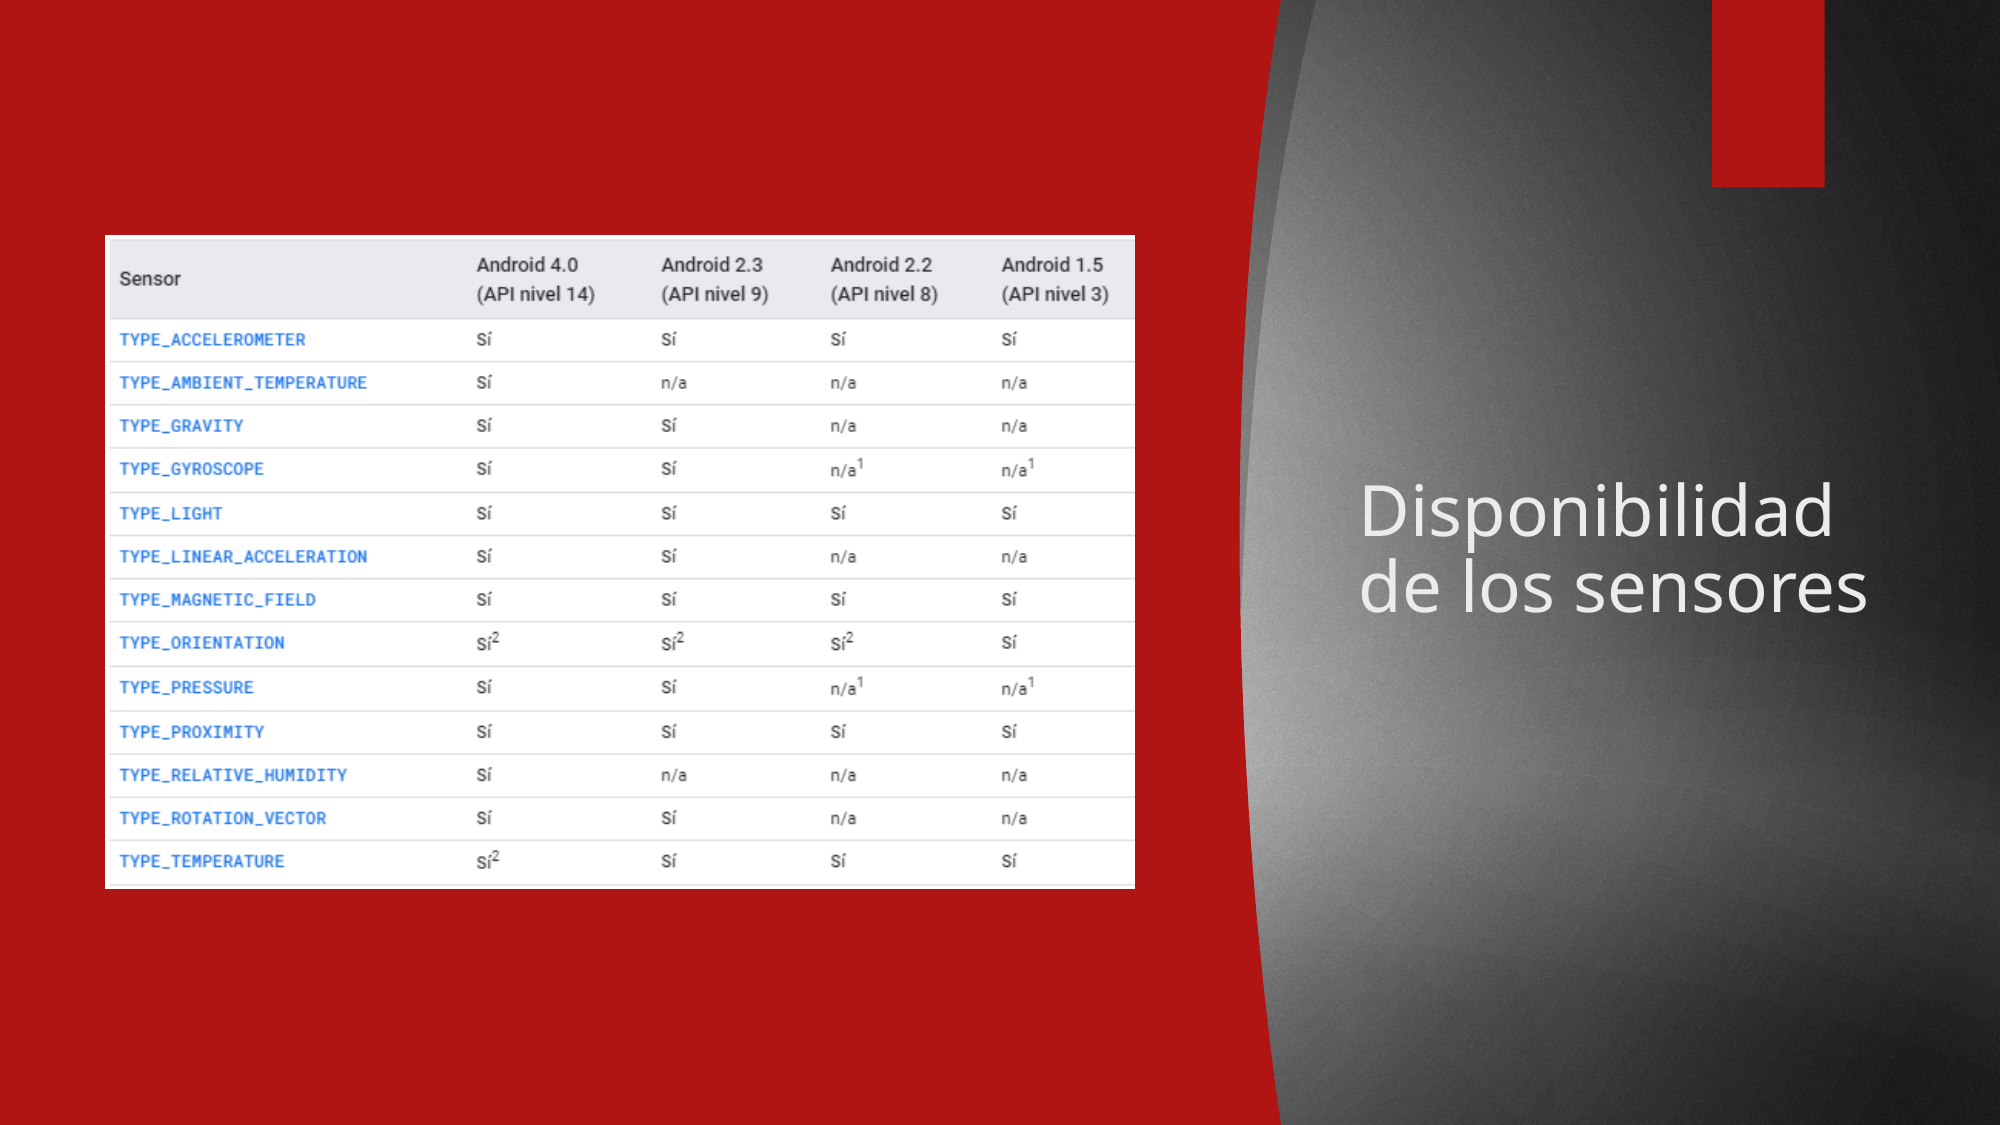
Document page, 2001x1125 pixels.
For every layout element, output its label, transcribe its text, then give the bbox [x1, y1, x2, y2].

picture [105, 235, 1135, 890]
title Disponibilidad de los sensores [1343, 217, 1894, 721]
text_box [0, 0, 2000, 1125]
